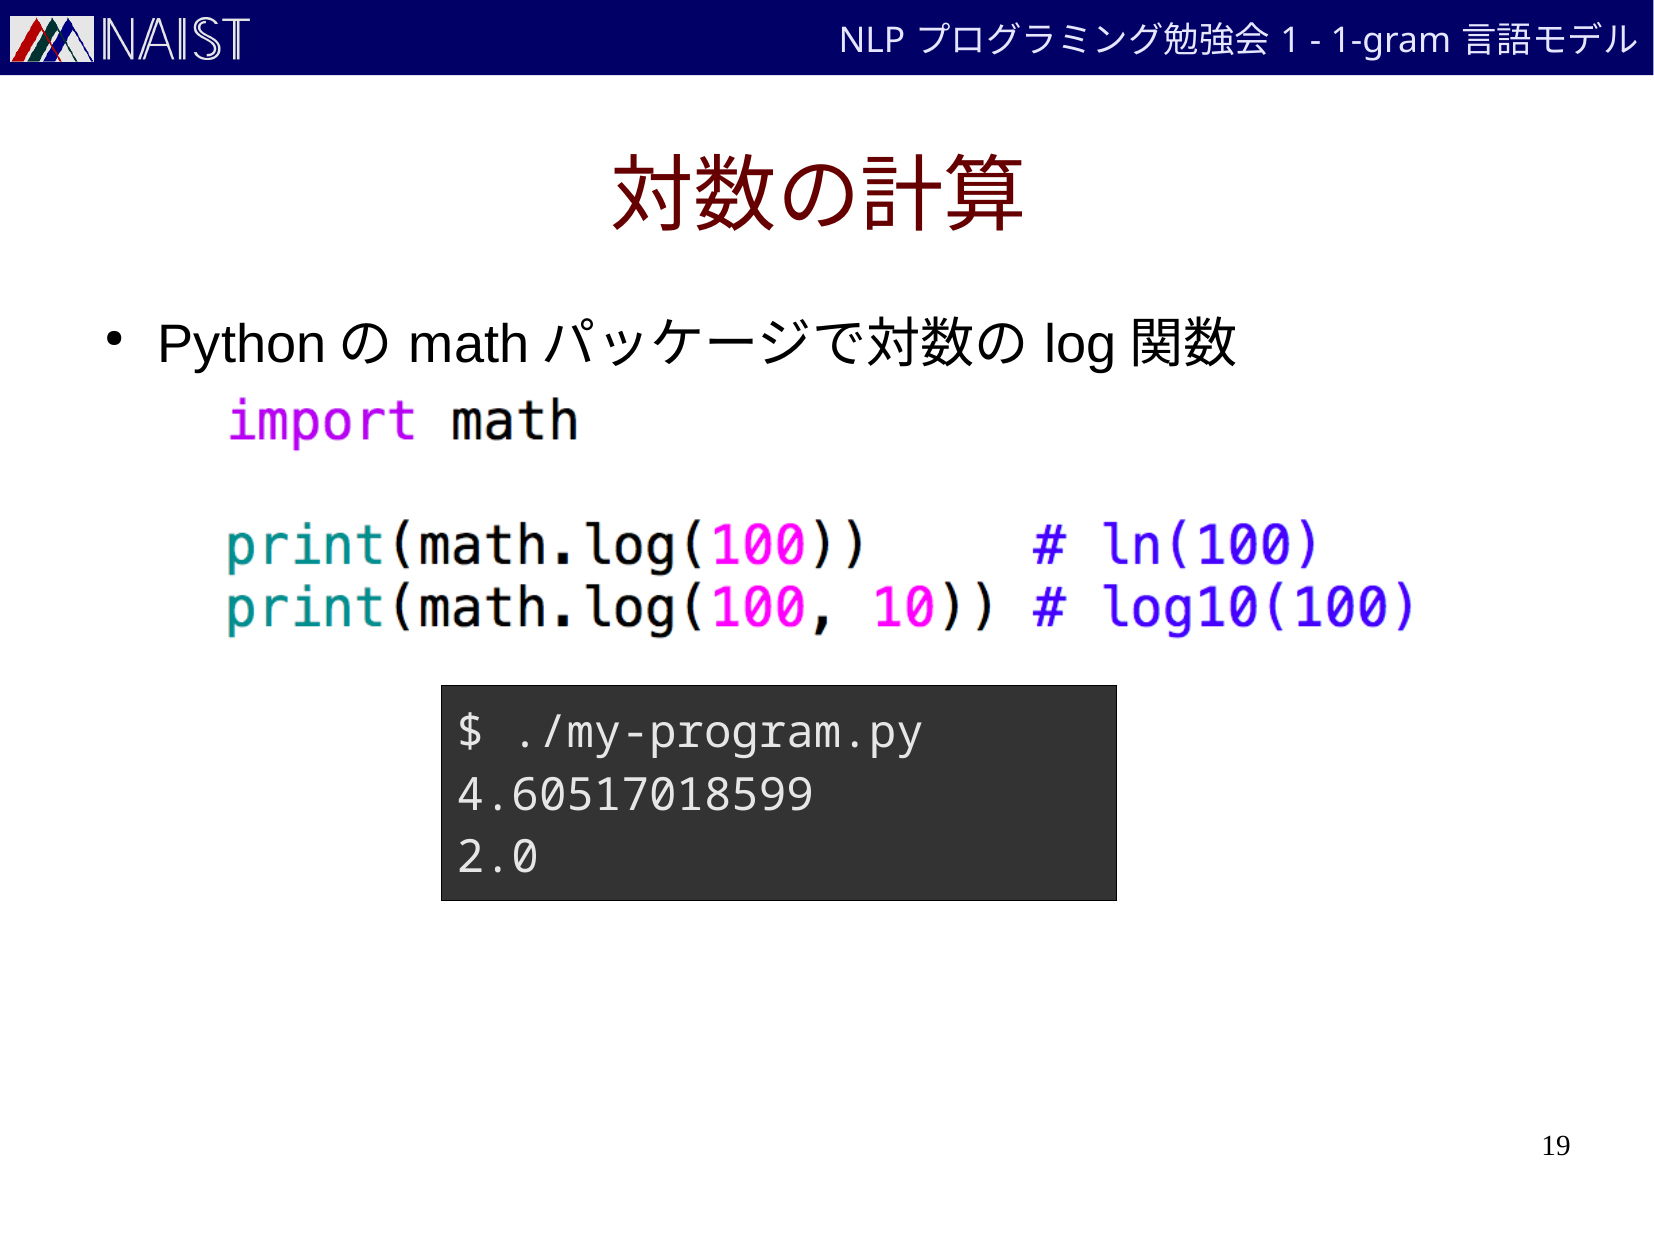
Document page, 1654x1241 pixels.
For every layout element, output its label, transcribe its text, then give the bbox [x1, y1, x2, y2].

text_box $ ./my-program.py 4.60517018599 2.0 [441, 685, 1117, 901]
picture [215, 380, 1420, 644]
title 対数の計算 [75, 92, 1564, 285]
picture [10, 16, 94, 62]
list Pythonのmathパッケージで対数のlog関数 [86, 300, 1576, 376]
picture [102, 17, 251, 60]
